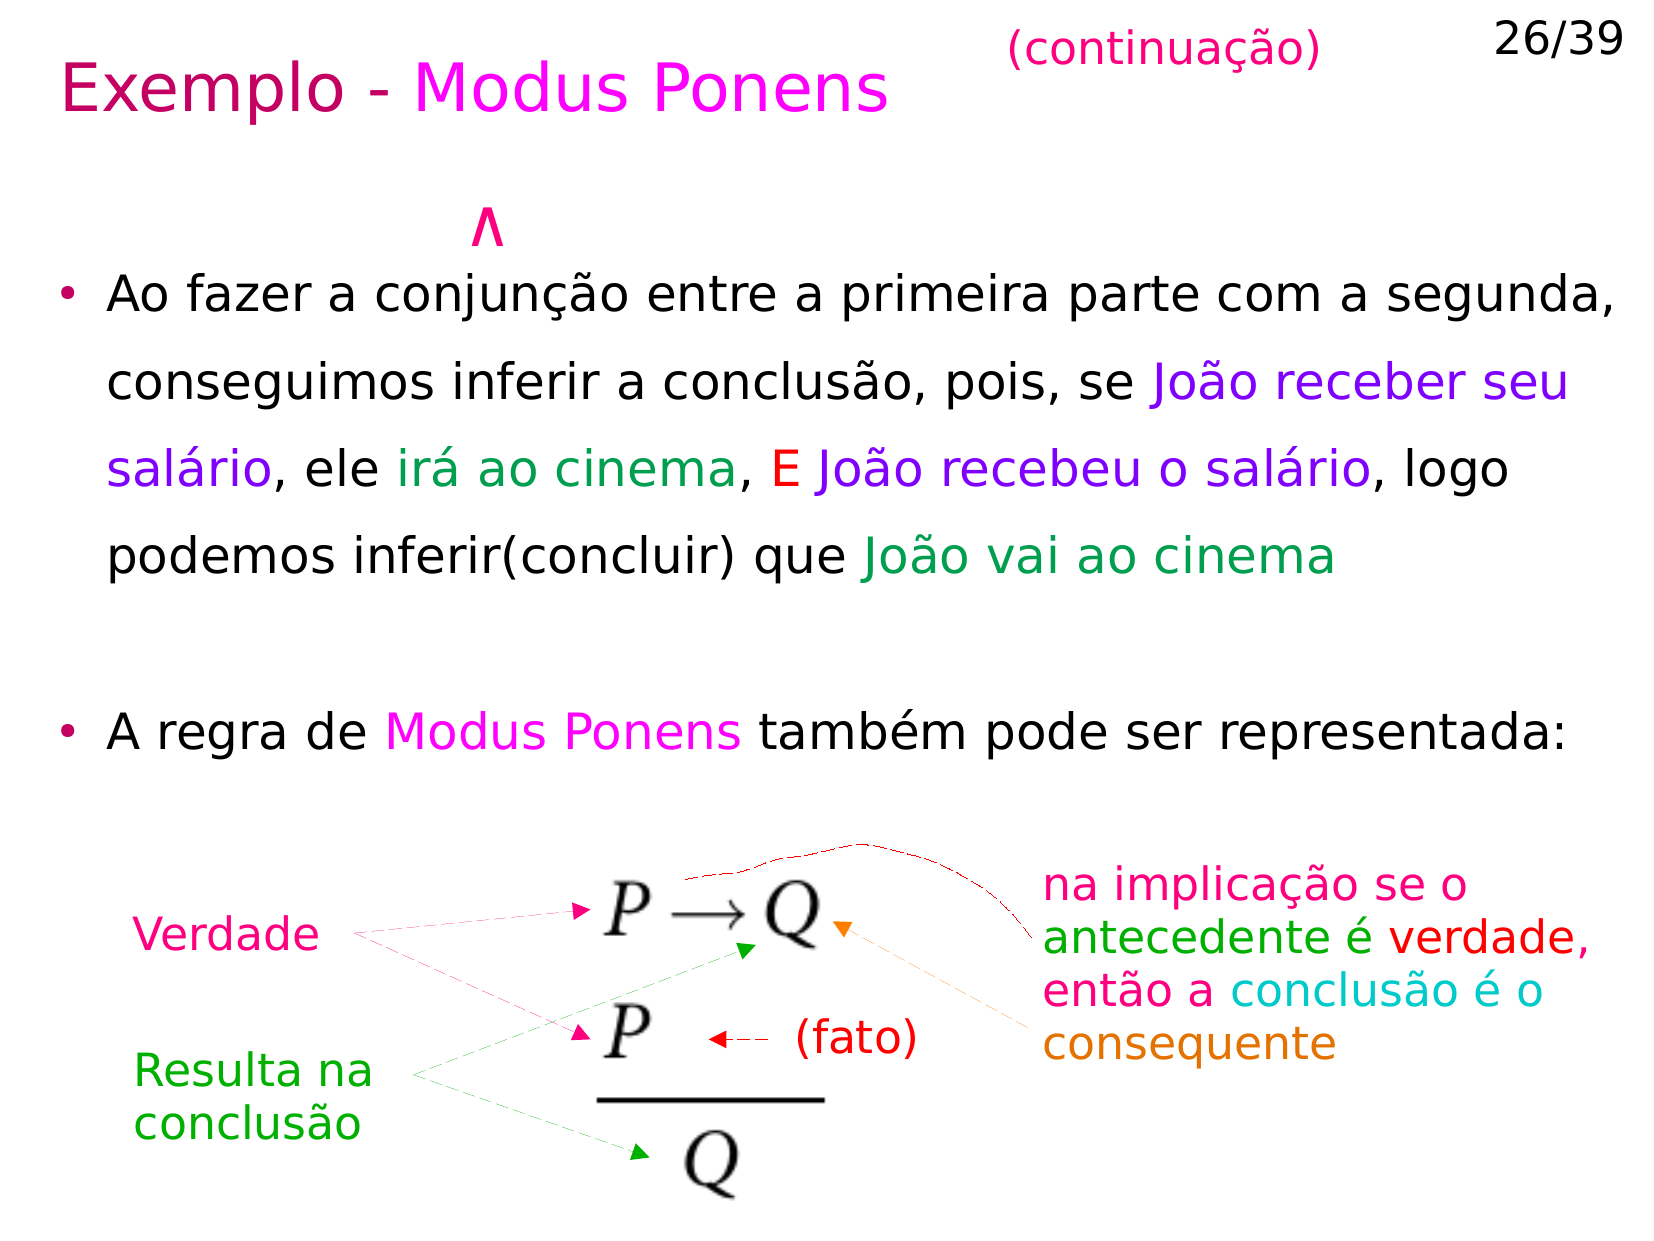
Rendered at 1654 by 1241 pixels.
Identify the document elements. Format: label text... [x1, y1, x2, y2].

picture [590, 861, 833, 1211]
text_box Resulta na conclusão [119, 1036, 390, 1158]
text_box (fato) [779, 1003, 935, 1073]
list Ao fazer a conjunção entre a primeira parte com a segunda, conseguimos inferir a conclusão, pois, se João receber seu salário, ele irá ao cinema, E João recebeu o salário, logo podemos inferir(concluir) que João vai ao cinema A regra de Modus Ponens também pode ser representada: [59, 236, 1625, 1211]
text_box (continuação) [992, 14, 1338, 83]
text_box na implicação se o antecedente é verdade, então a conclusão é o consequente [1027, 850, 1630, 1180]
text_box Verdade [118, 900, 336, 969]
text_box ∧ [448, 177, 532, 270]
title Exemplo - Modus Ponens [59, 29, 1595, 148]
